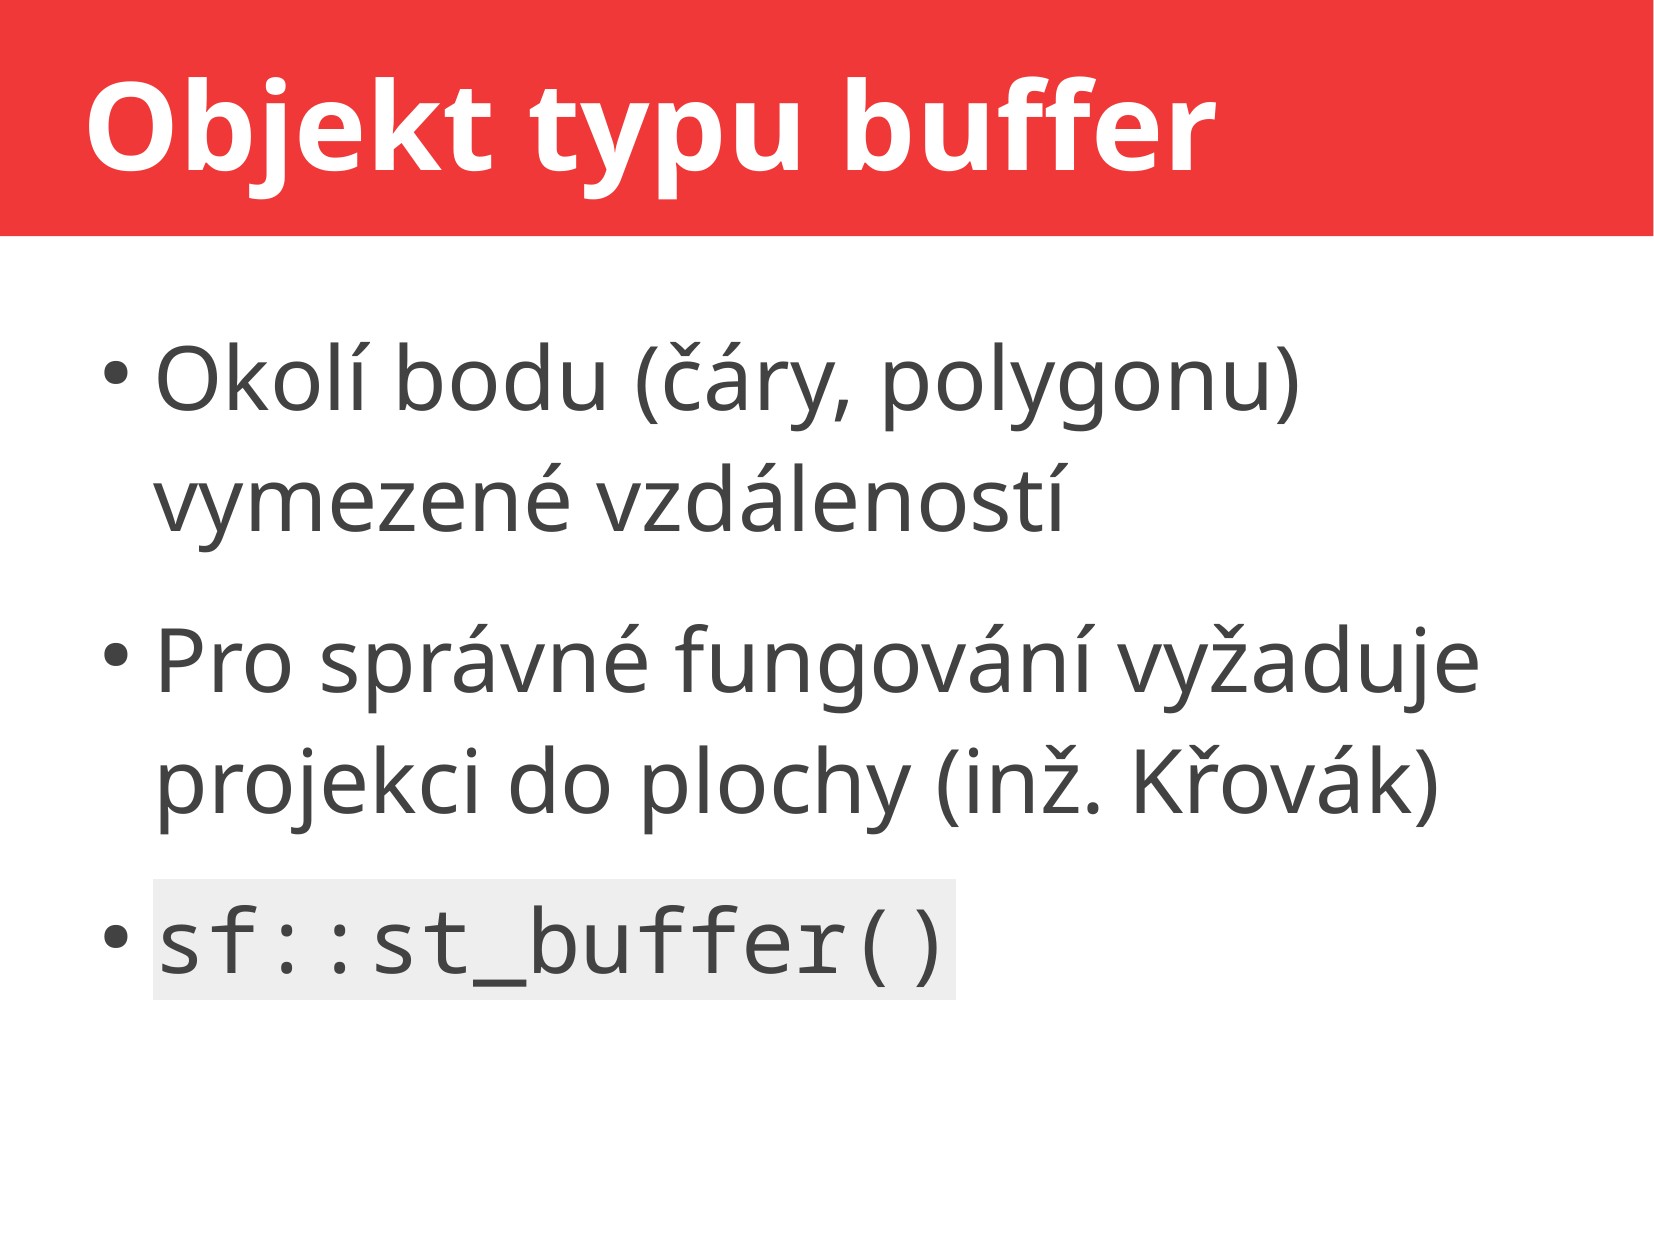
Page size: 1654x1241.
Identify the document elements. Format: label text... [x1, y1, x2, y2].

list Okolí bodu (čáry, polygonu) vymezené vzdáleností Pro správné fungování vyžaduje projekci do plochy (inž. Křovák) sf::st_buffer() [82, 314, 1563, 1080]
title Objekt typu buffer [82, 19, 1571, 227]
